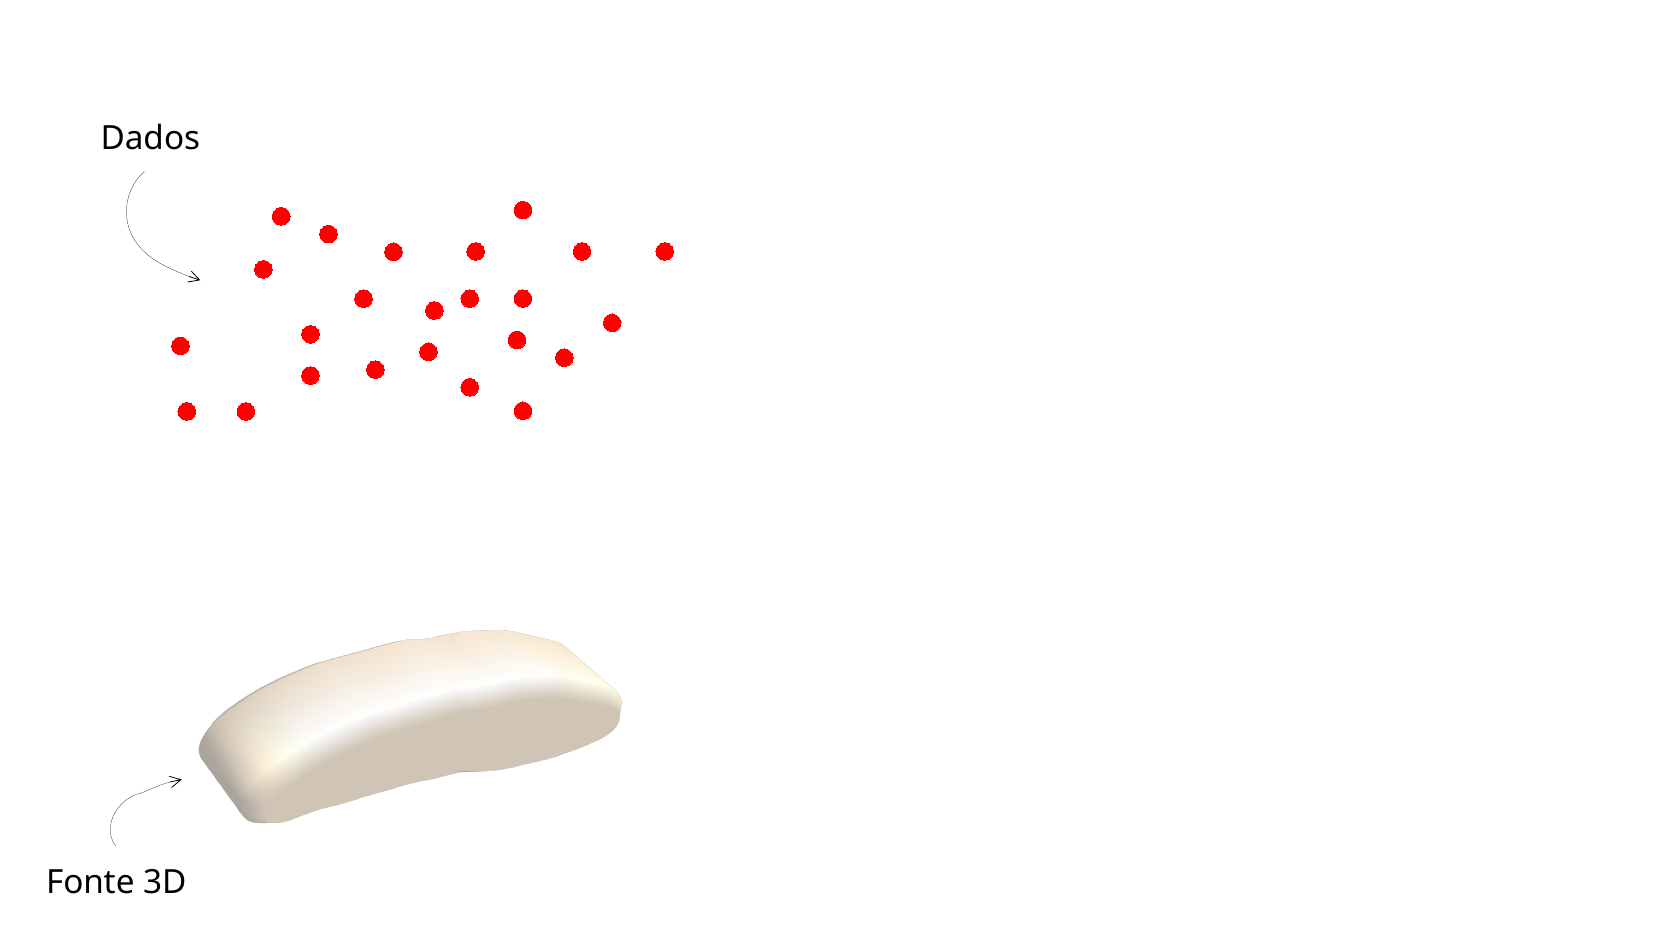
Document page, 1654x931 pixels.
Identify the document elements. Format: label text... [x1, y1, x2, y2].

text_box Fonte 3D [31, 850, 206, 902]
text_box [354, 289, 373, 308]
text_box [514, 289, 532, 308]
text_box [384, 242, 403, 261]
text_box [272, 207, 291, 226]
text_box [366, 360, 385, 379]
text_box [177, 402, 196, 421]
text_box [655, 242, 674, 261]
text_box [171, 337, 190, 355]
text_box [514, 201, 532, 219]
text_box [573, 242, 591, 261]
text_box [460, 289, 479, 308]
text_box [466, 242, 485, 261]
text_box Dados [85, 106, 401, 158]
text_box [425, 301, 444, 320]
text_box [514, 401, 532, 420]
text_box [254, 260, 273, 279]
text_box [419, 342, 438, 361]
text_box [301, 366, 320, 385]
text_box [319, 225, 338, 243]
text_box [508, 331, 526, 349]
text_box [301, 325, 320, 344]
text_box [237, 402, 255, 421]
text_box [555, 348, 574, 367]
text_box [460, 378, 479, 397]
text_box [603, 313, 622, 332]
